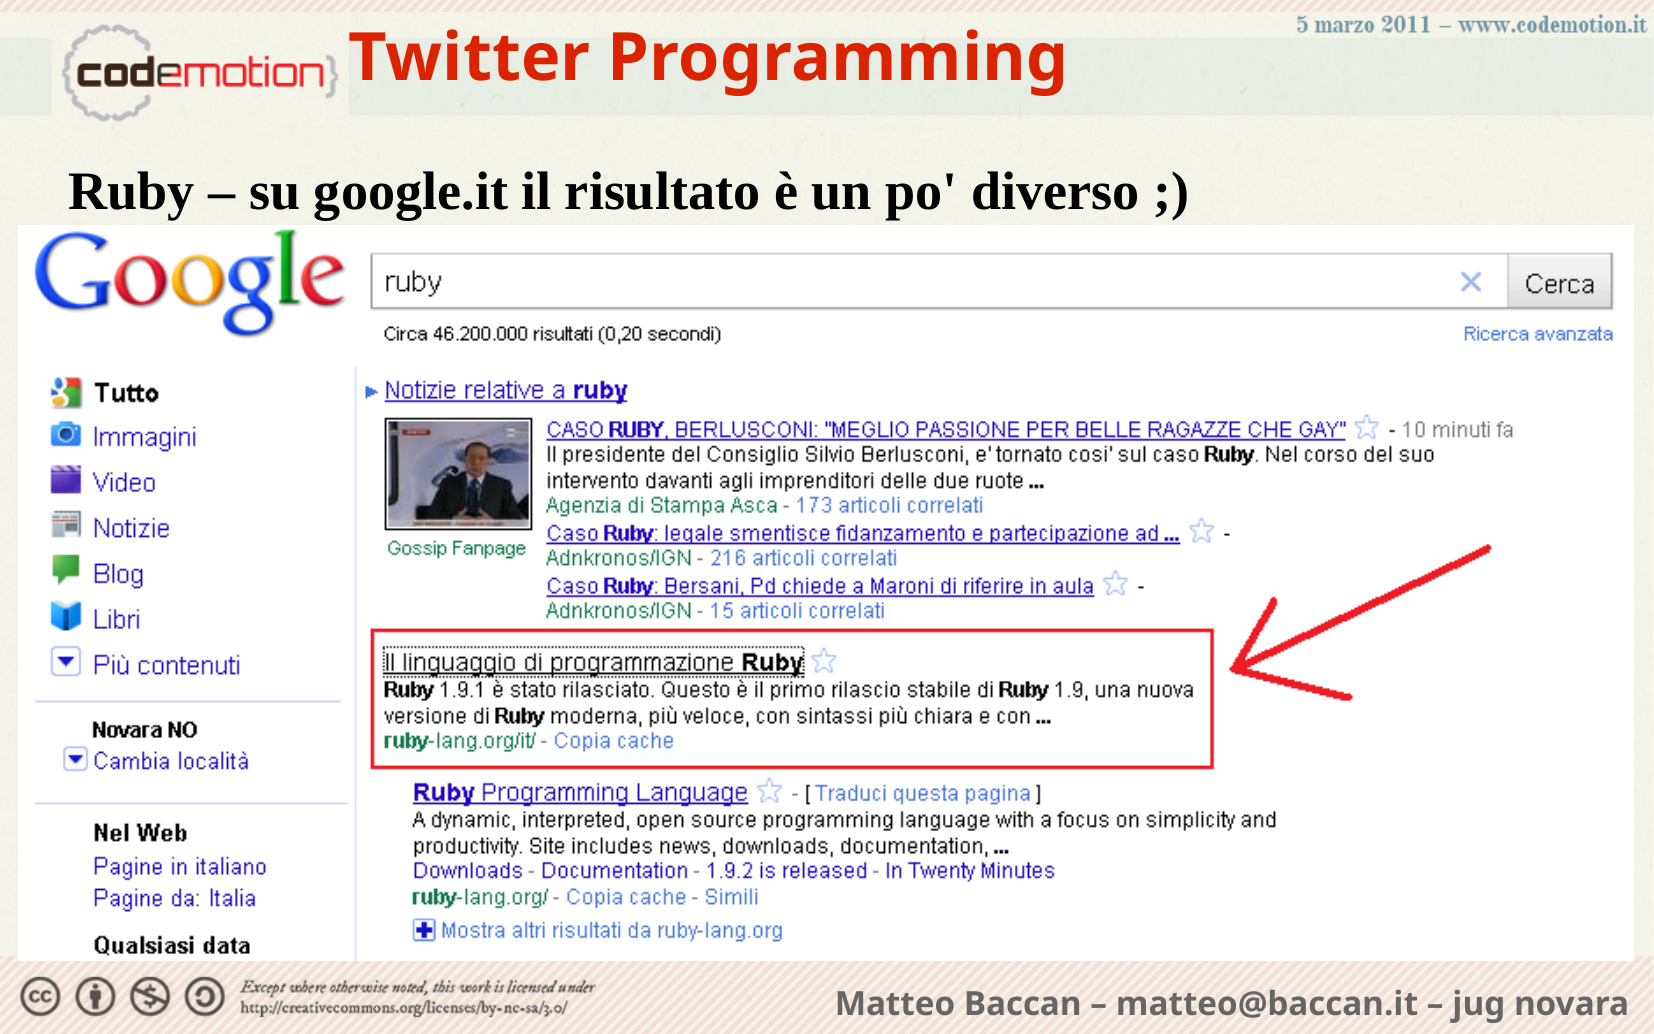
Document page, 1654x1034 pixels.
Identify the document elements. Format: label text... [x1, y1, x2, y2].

title Twitter Programming [348, 5, 1609, 103]
text_box Ruby – su google.it il risultato è un po' diverso ;) [53, 154, 1465, 225]
picture [0, 0, 1654, 1034]
